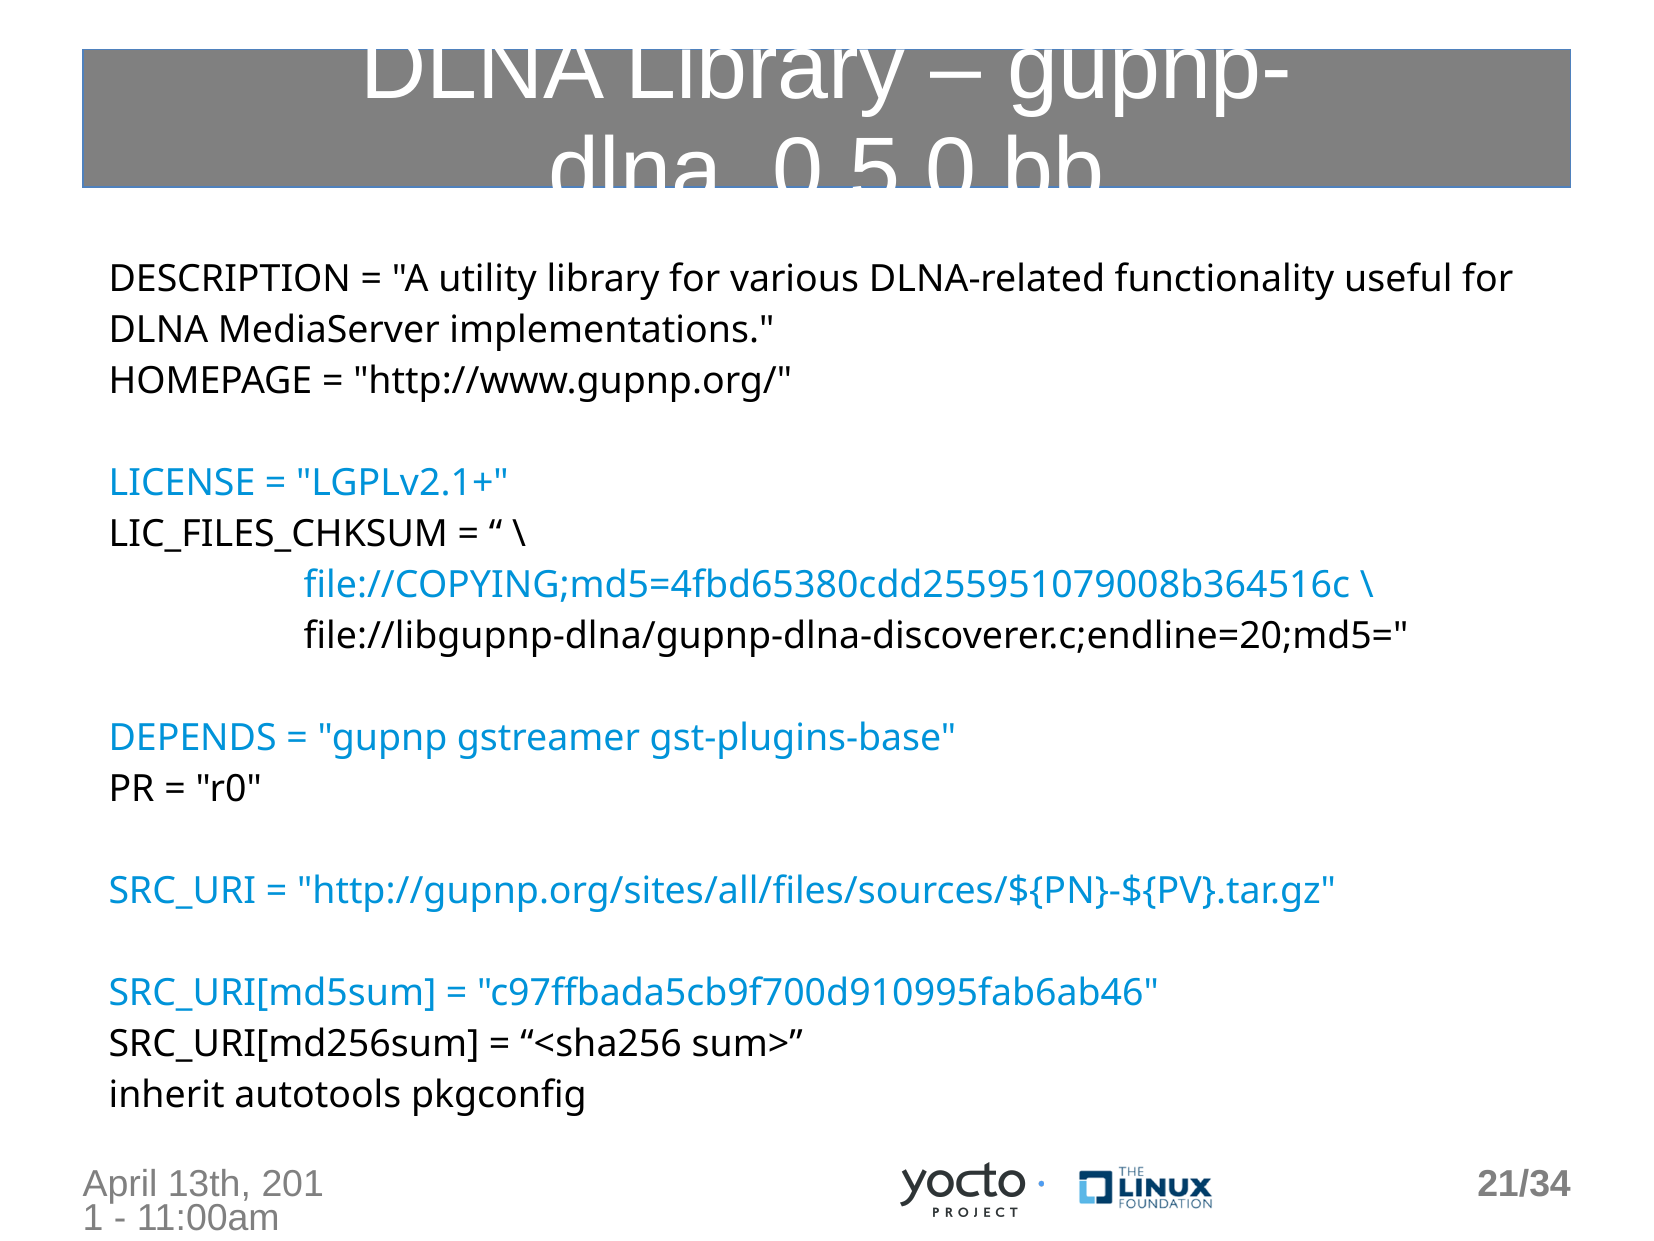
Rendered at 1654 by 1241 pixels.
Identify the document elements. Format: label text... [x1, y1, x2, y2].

picture [1075, 1162, 1215, 1211]
text_box DESCRIPTION = "A utility library for various DLNA-related functionality useful for DLNA MediaServer implementations." HOMEPAGE = "http://www.gupnp.org/" LICENSE = "LGPLv2.1+" LIC_FILES_CHKSUM = “ \ file://COPYING;md5=4fbd65380cdd255951079008b364516c \ file://libgupnp-dlna/gupnp-dlna-discoverer.c;endline=20;md5=" DEPENDS = "gupnp gstreamer gst-plugins-base" PR = "r0" SRC_URI = "http://gupnp.org/sites/all/files/sources/${PN}-${PV}.tar.gz" SRC_URI[md5sum] = "c97ffbada5cb9f700d910995fab6ab46" SRC_URI[md256sum] = “<sha256 sum>” inherit autotools pkgconfig [93, 243, 1576, 1057]
title DLNA Library – gupnp-dlna_0.5.0.bb [82, 15, 1571, 222]
picture [900, 1162, 1044, 1217]
